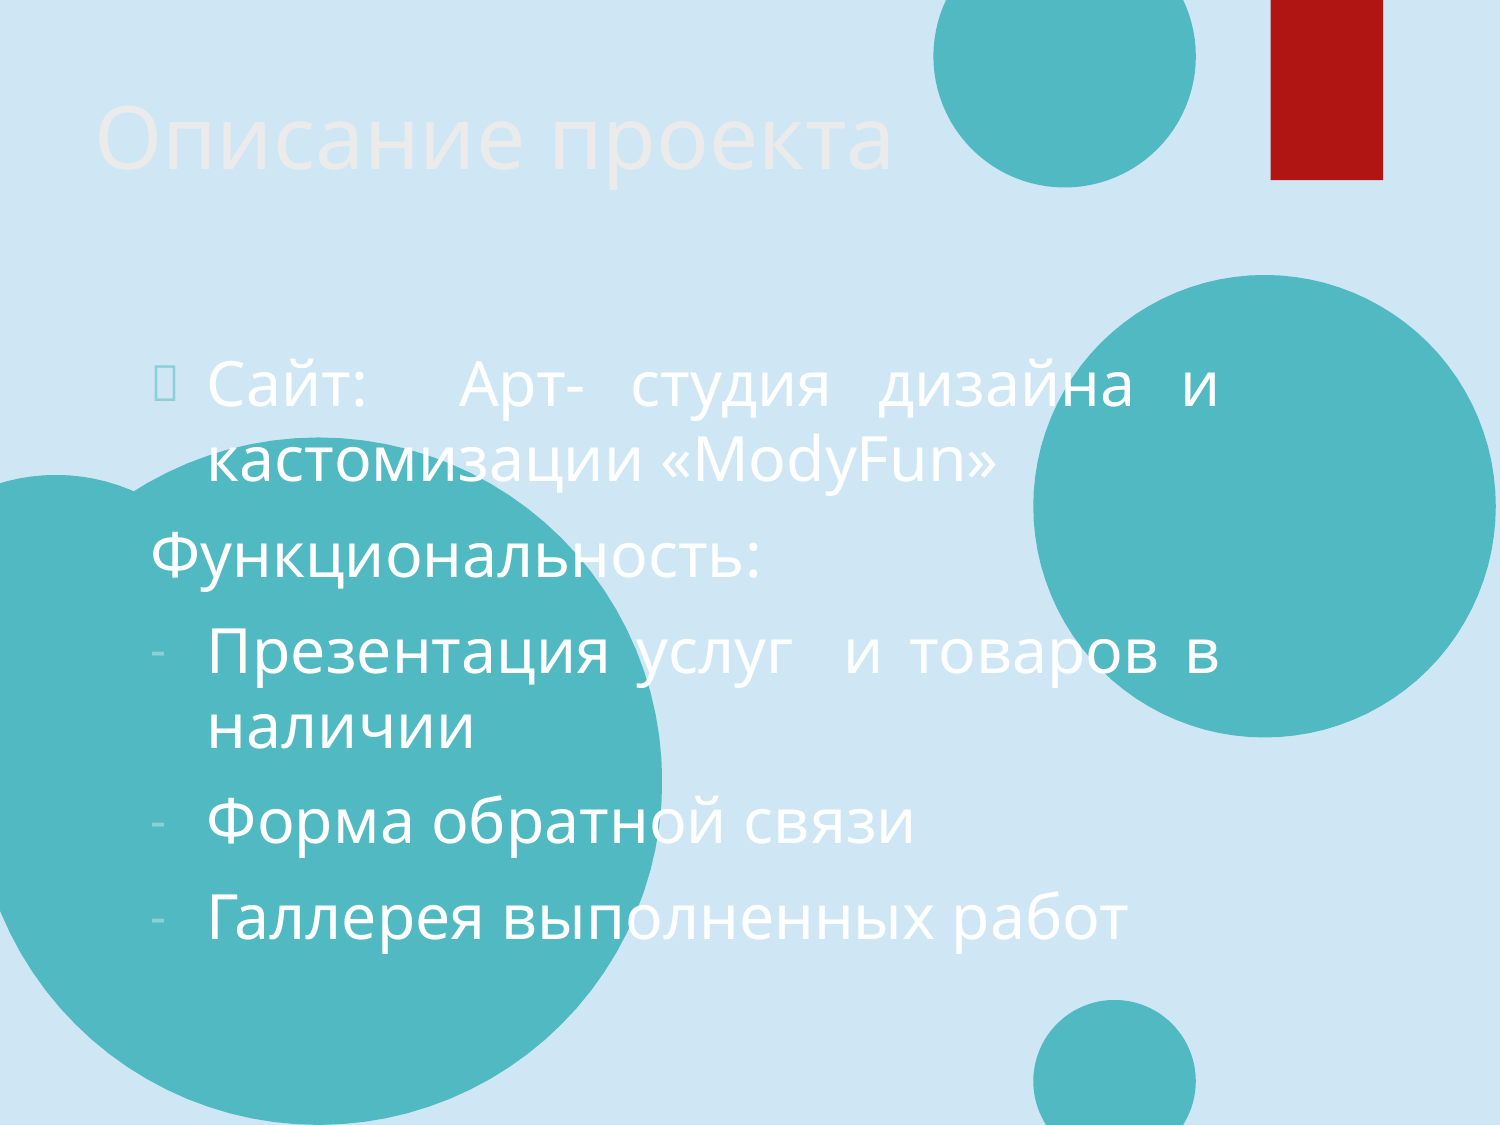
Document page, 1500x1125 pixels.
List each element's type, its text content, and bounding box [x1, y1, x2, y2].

title Описание проекта [79, 74, 1237, 304]
list Сайт: Арт- студия дизайна и кастомизации «ModyFun» Функциональность: Презентация услуг и товаров в наличии Форма обратной связи Галлерея выполненных работ [135, 336, 1237, 1025]
